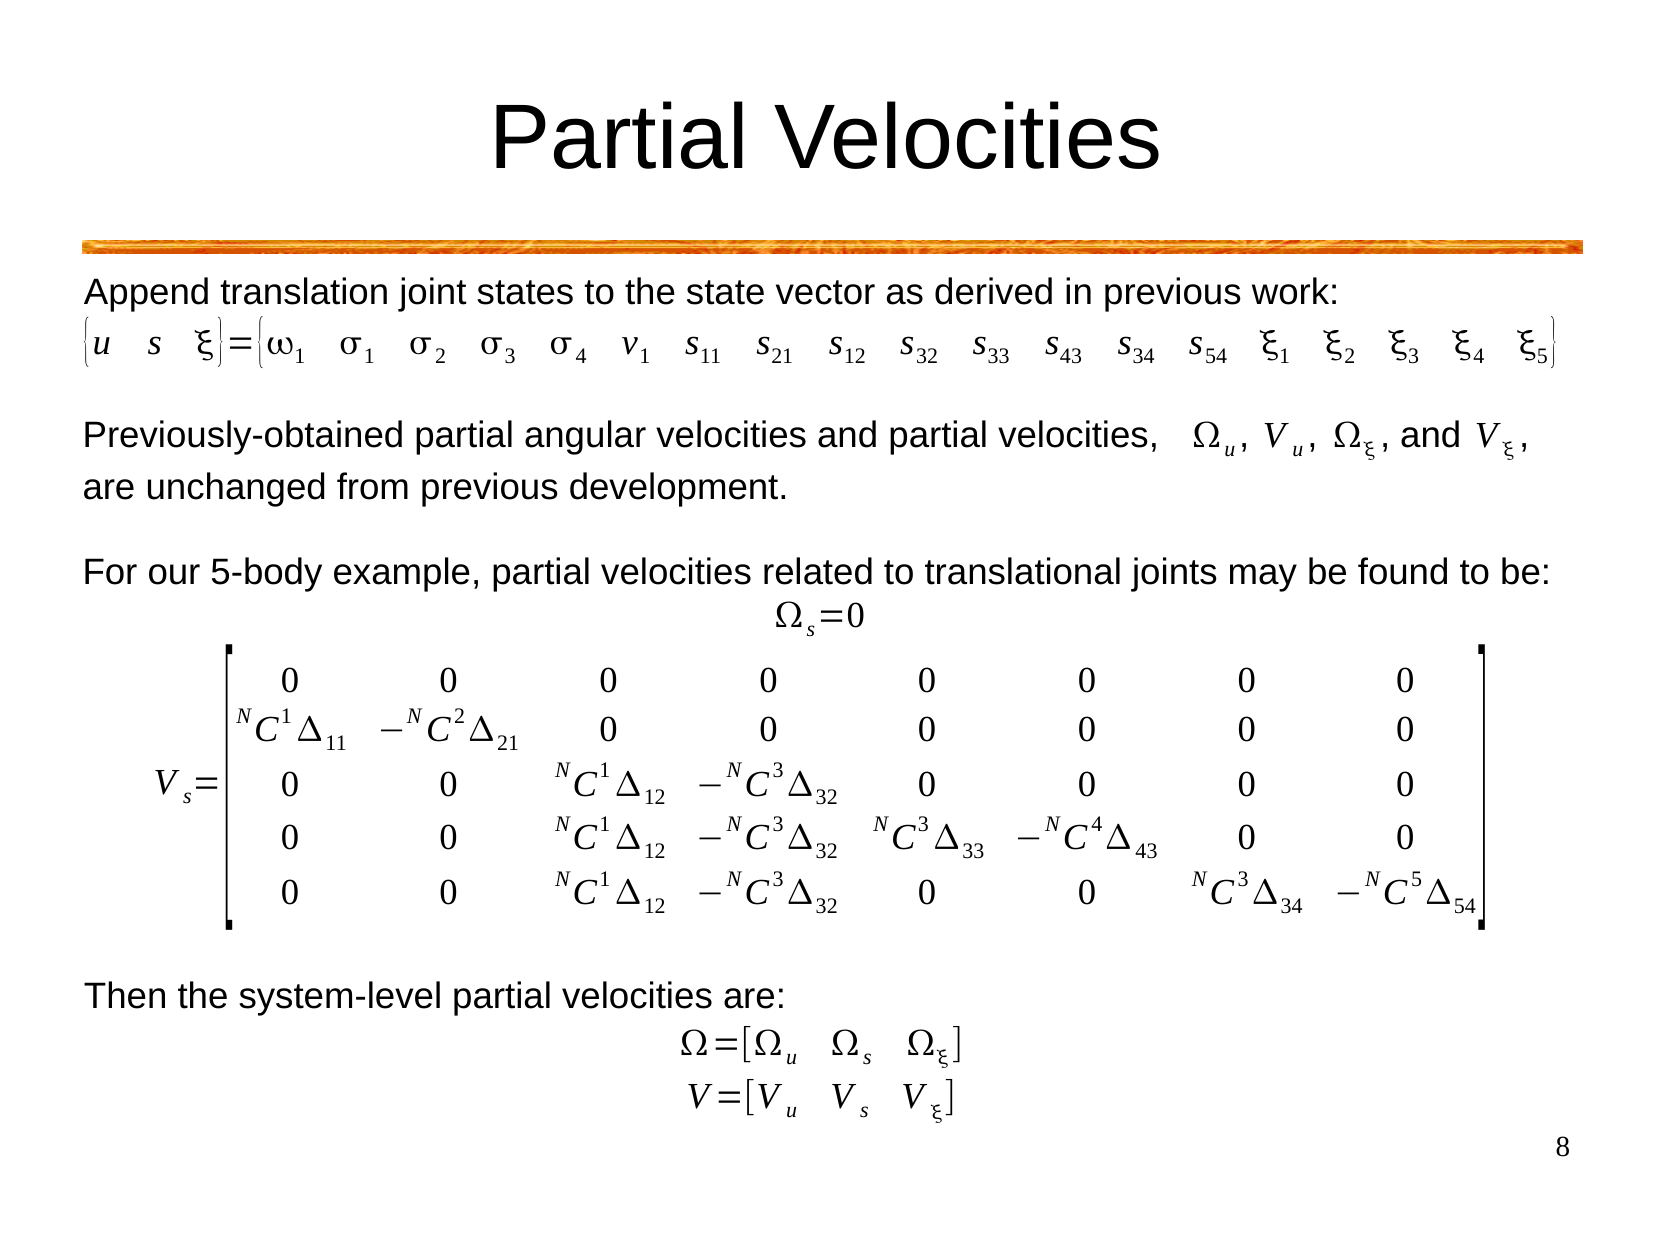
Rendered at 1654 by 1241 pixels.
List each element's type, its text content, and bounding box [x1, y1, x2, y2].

picture [82, 240, 1583, 254]
chart [76, 271, 1566, 1126]
title Partial Velocities [82, 56, 1571, 218]
